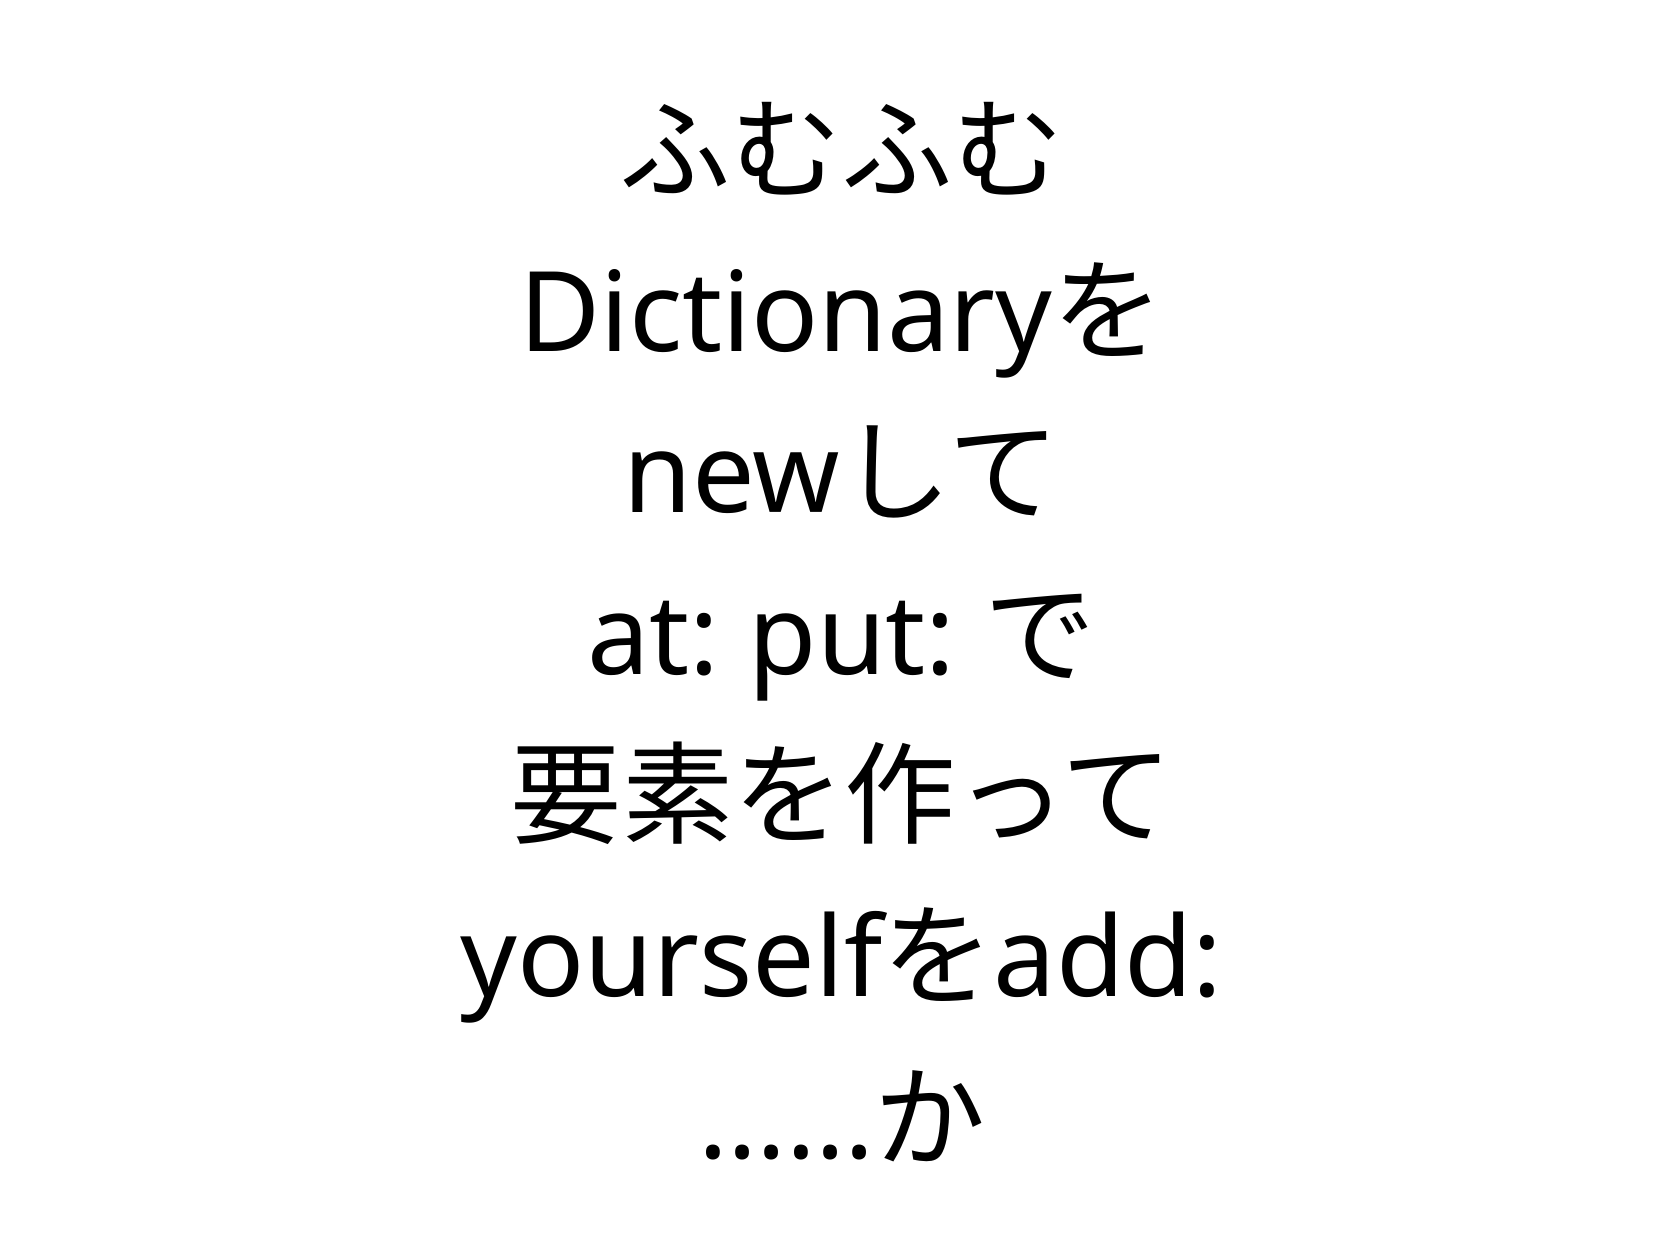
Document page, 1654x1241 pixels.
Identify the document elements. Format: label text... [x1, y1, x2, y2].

list ふむふむ Dictionaryを newして at: put: で 要素を作って yourselfをadd: ……か [82, 59, 1538, 1193]
